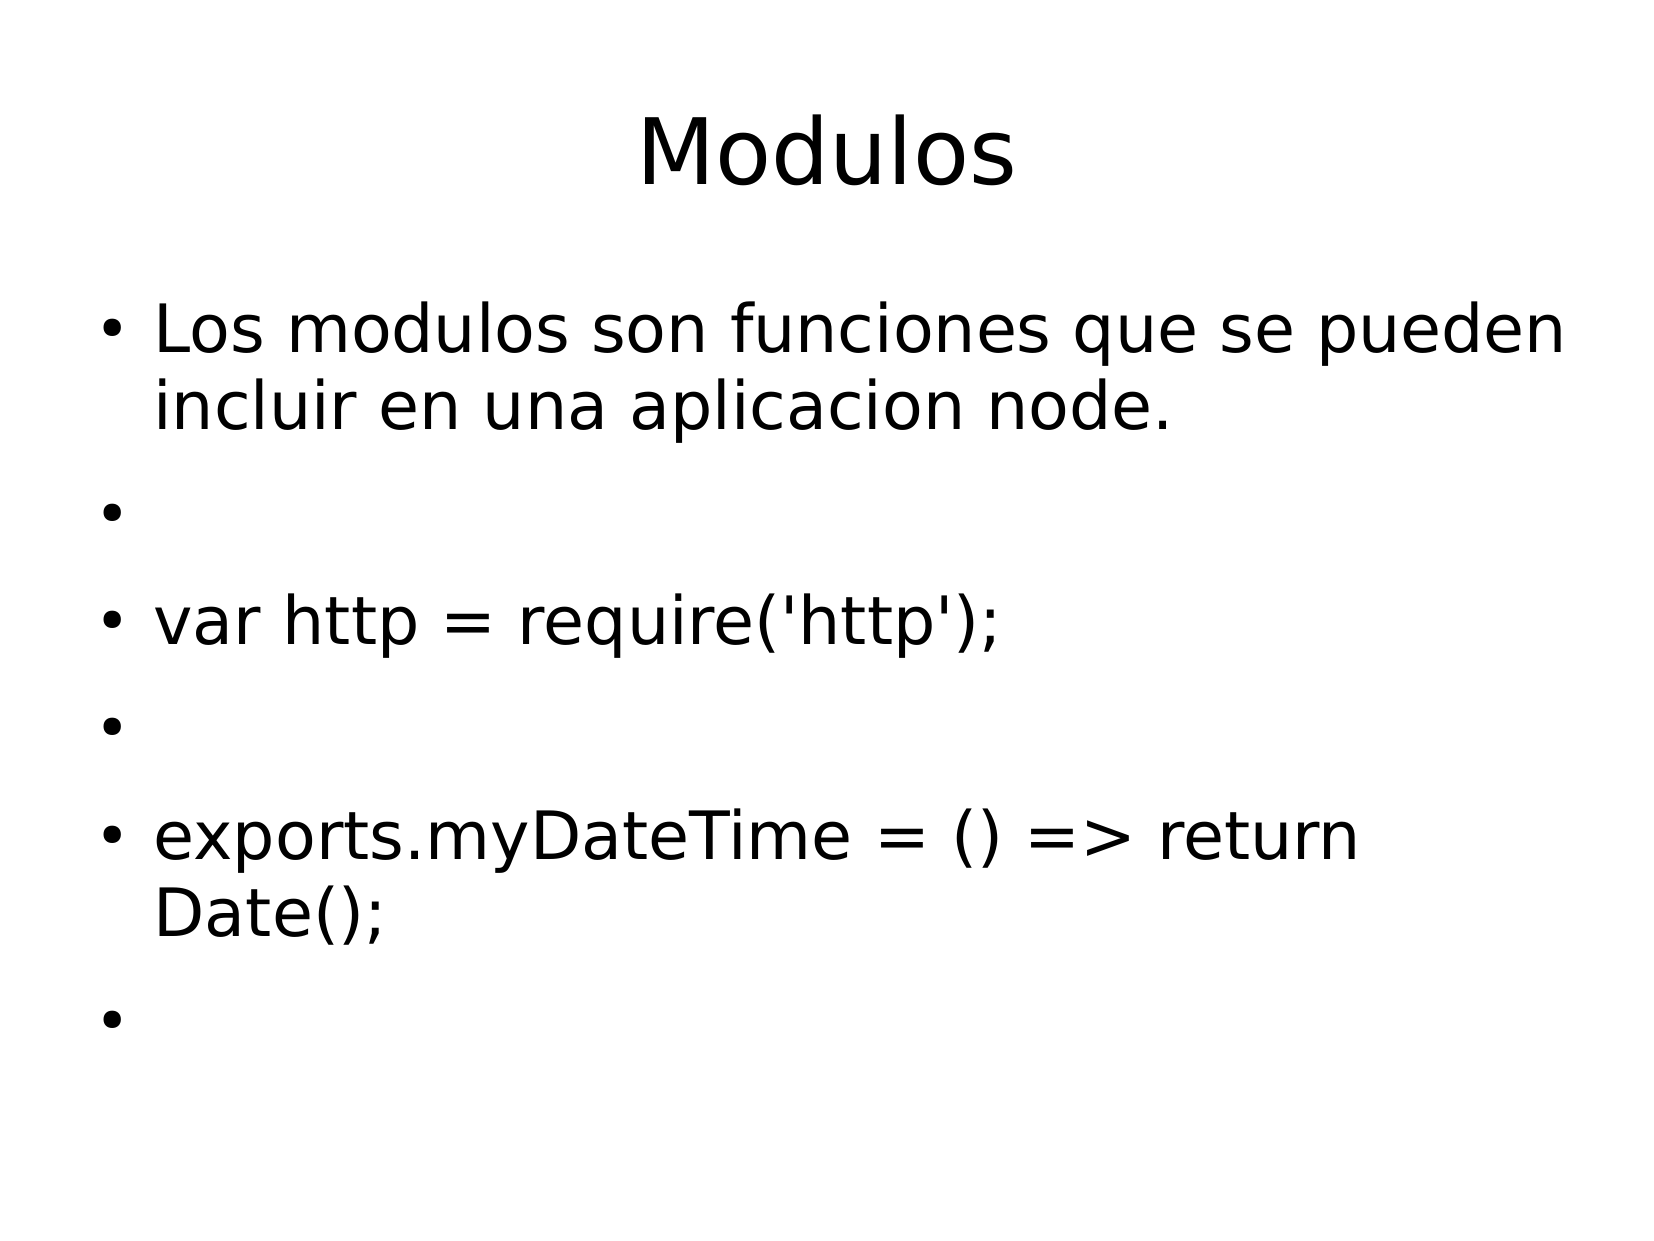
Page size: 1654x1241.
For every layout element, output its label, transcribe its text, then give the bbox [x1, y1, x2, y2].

list Los modulos son funciones que se pueden incluir en una aplicacion node. var http = require('http'); exports.myDateTime = () => return Date(); [82, 290, 1571, 1010]
title Modulos [82, 49, 1571, 257]
